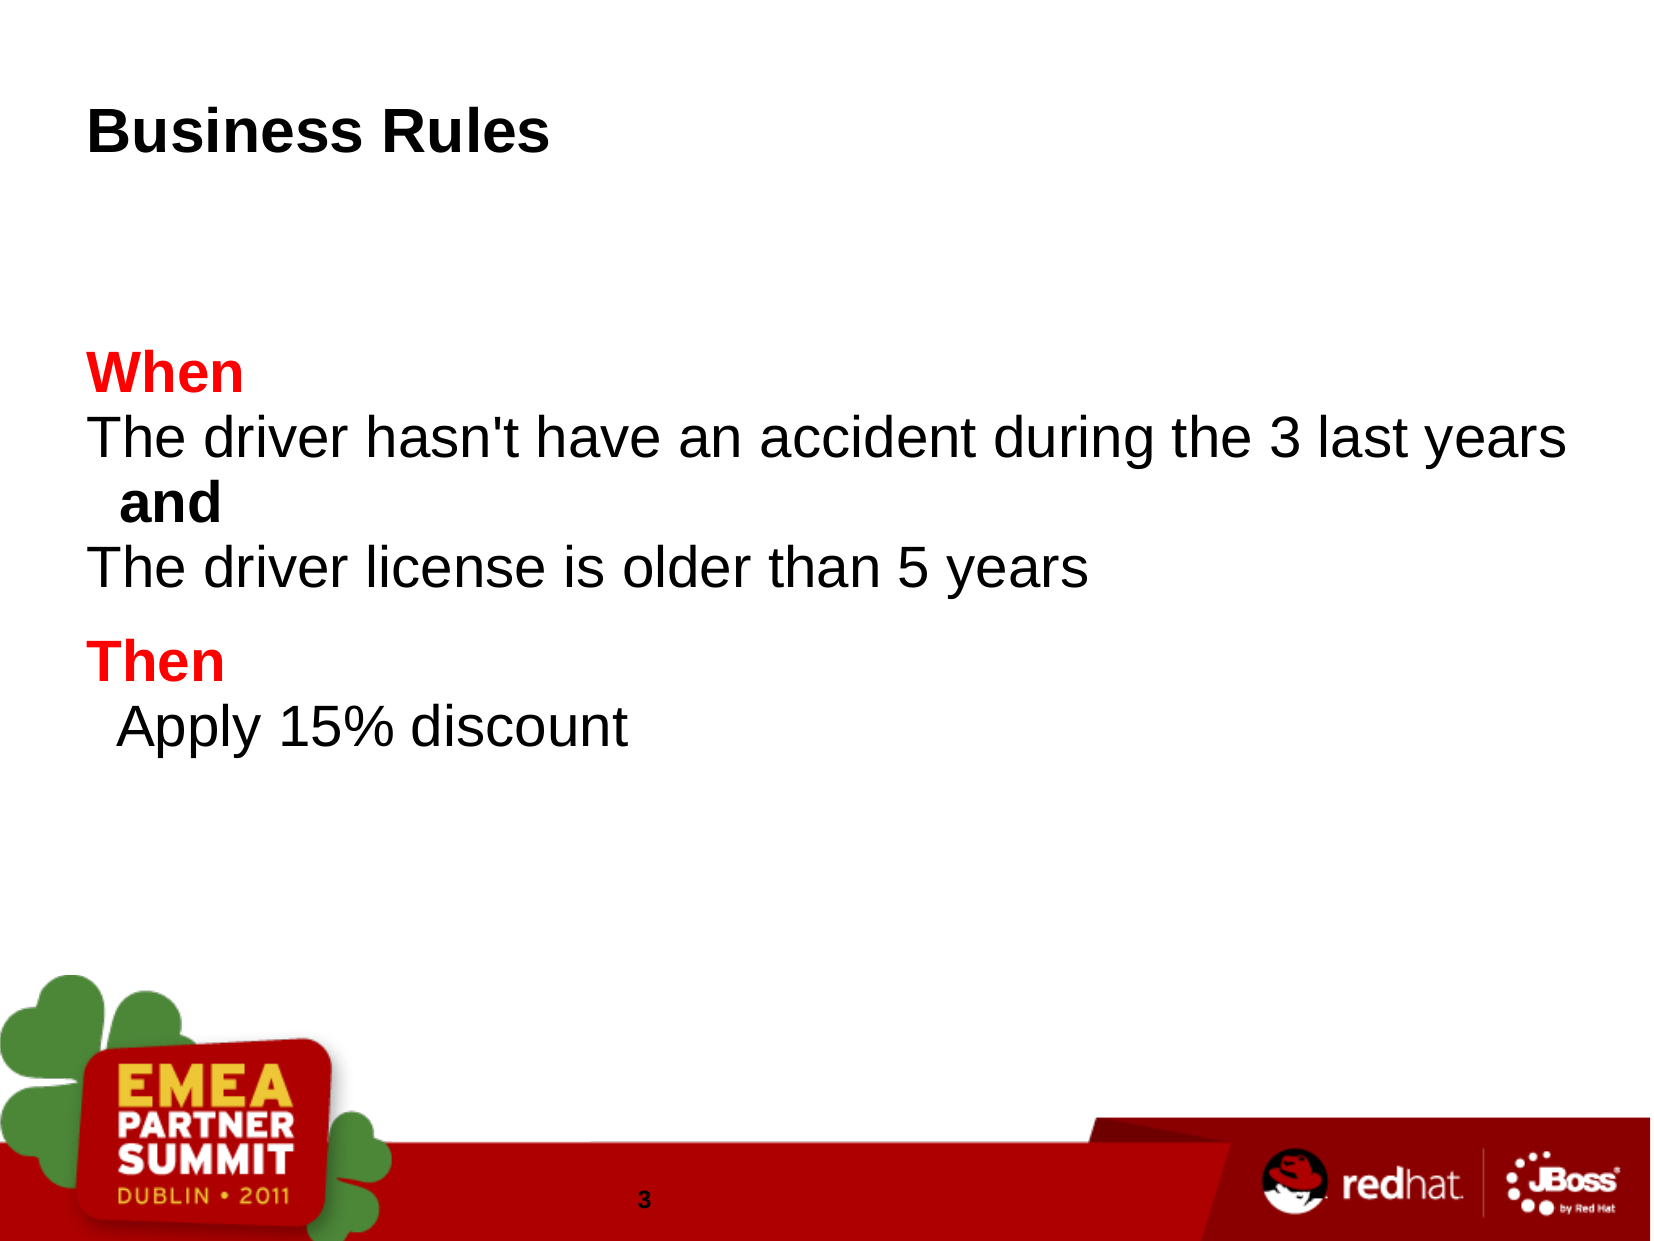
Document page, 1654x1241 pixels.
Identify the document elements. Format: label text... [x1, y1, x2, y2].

list When The driver hasn't have an accident during the 3 last years and The driver license is older than 5 years Then Apply 15% discount [86, 244, 1613, 1024]
title Business Rules [86, 37, 1576, 226]
picture [0, 975, 1651, 1241]
